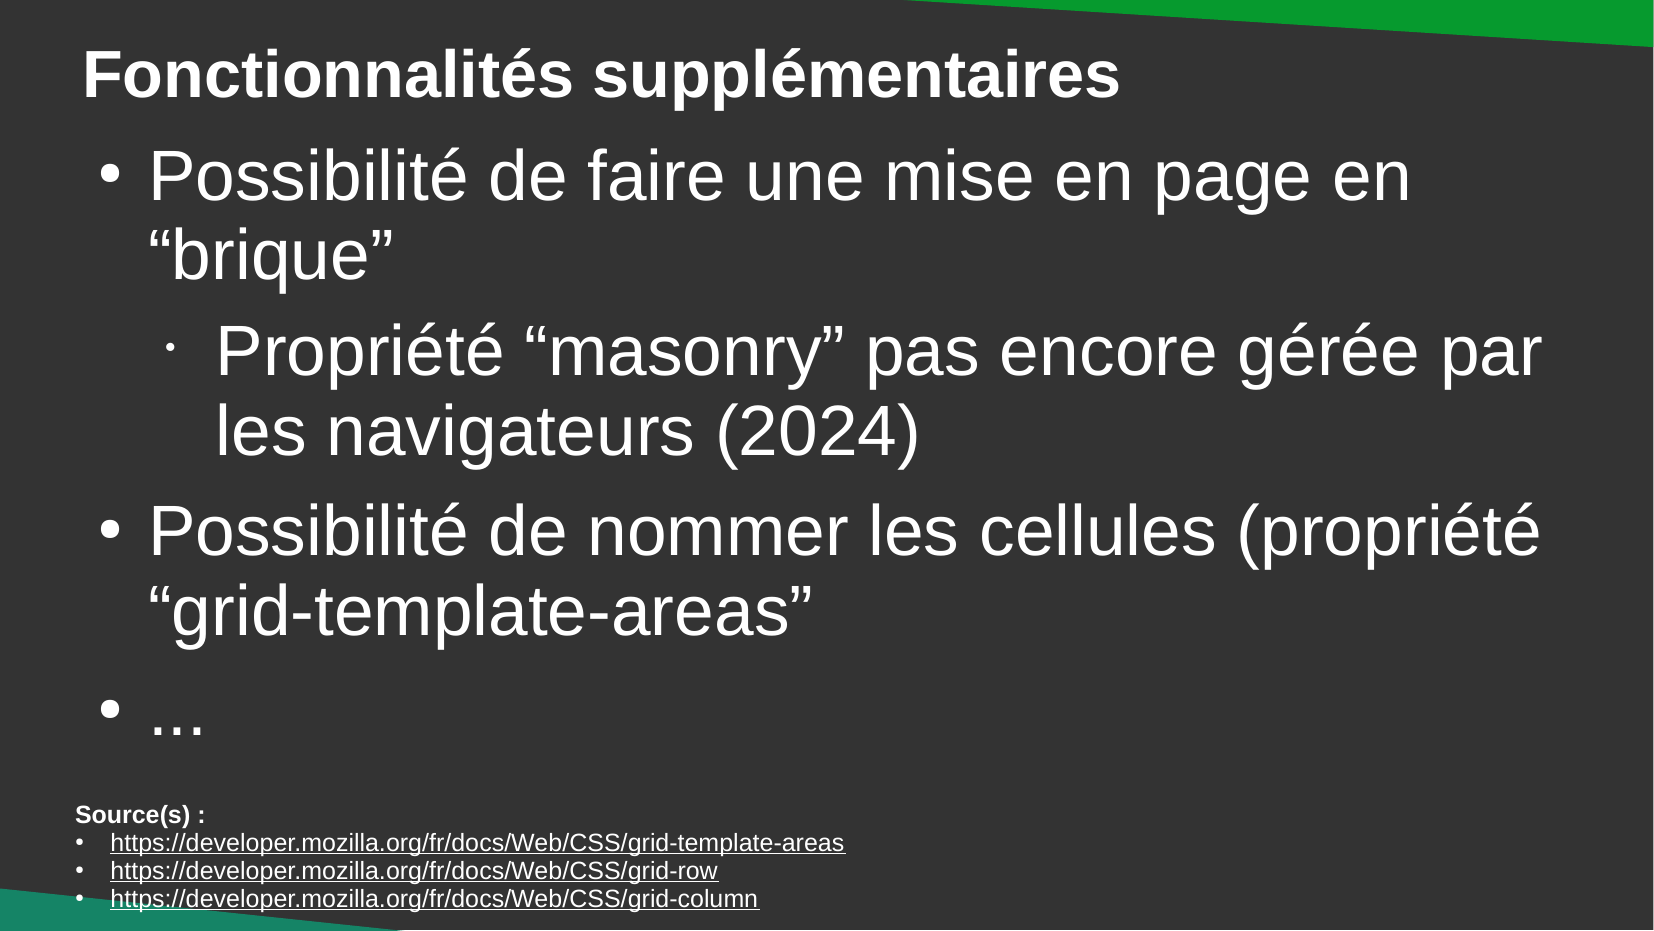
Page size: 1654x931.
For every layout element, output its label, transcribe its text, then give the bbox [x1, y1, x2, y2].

list Possibilité de faire une mise en page en “brique” Propriété “masonry” pas encore gérée par les navigateurs (2024) Possibilité de nommer les cellules (propriété “grid-template-areas” ... [80, 135, 1620, 756]
text_box Source(s) : https://developer.mozilla.org/fr/docs/Web/CSS/grid-template-areas https://developer.mozilla.org/fr/docs/Web/CSS/grid-row https://developer.mozilla.org/fr/docs/Web/CSS/grid-column [60, 792, 1546, 920]
text_box [0, 888, 405, 931]
text_box [903, 0, 1654, 48]
title Fonctionnalités supplémentaires [82, 37, 1571, 114]
